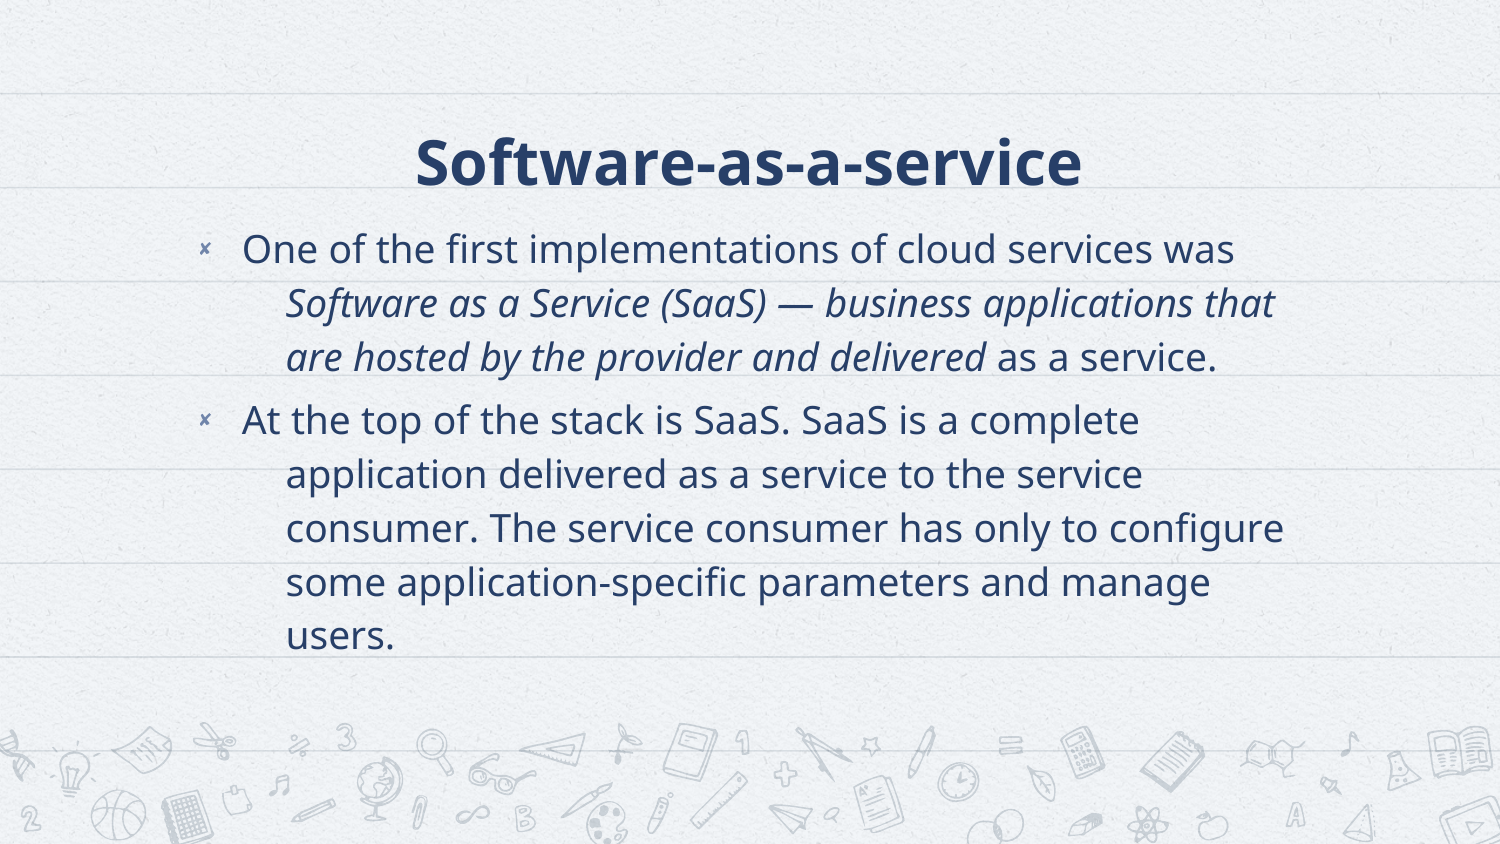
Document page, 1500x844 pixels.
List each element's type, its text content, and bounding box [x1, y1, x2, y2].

title Software-as-a-service [168, 27, 1332, 99]
list One of the first implementations of cloud services was Software as a Service (SaaS) — business applications that are hosted by the provider and delivered as a service. At the top of the stack is SaaS. SaaS is a complete application delivered as a service to the service consumer. The service consumer has only to configure some application-specific parameters and manage users. [84, 113, 1418, 658]
